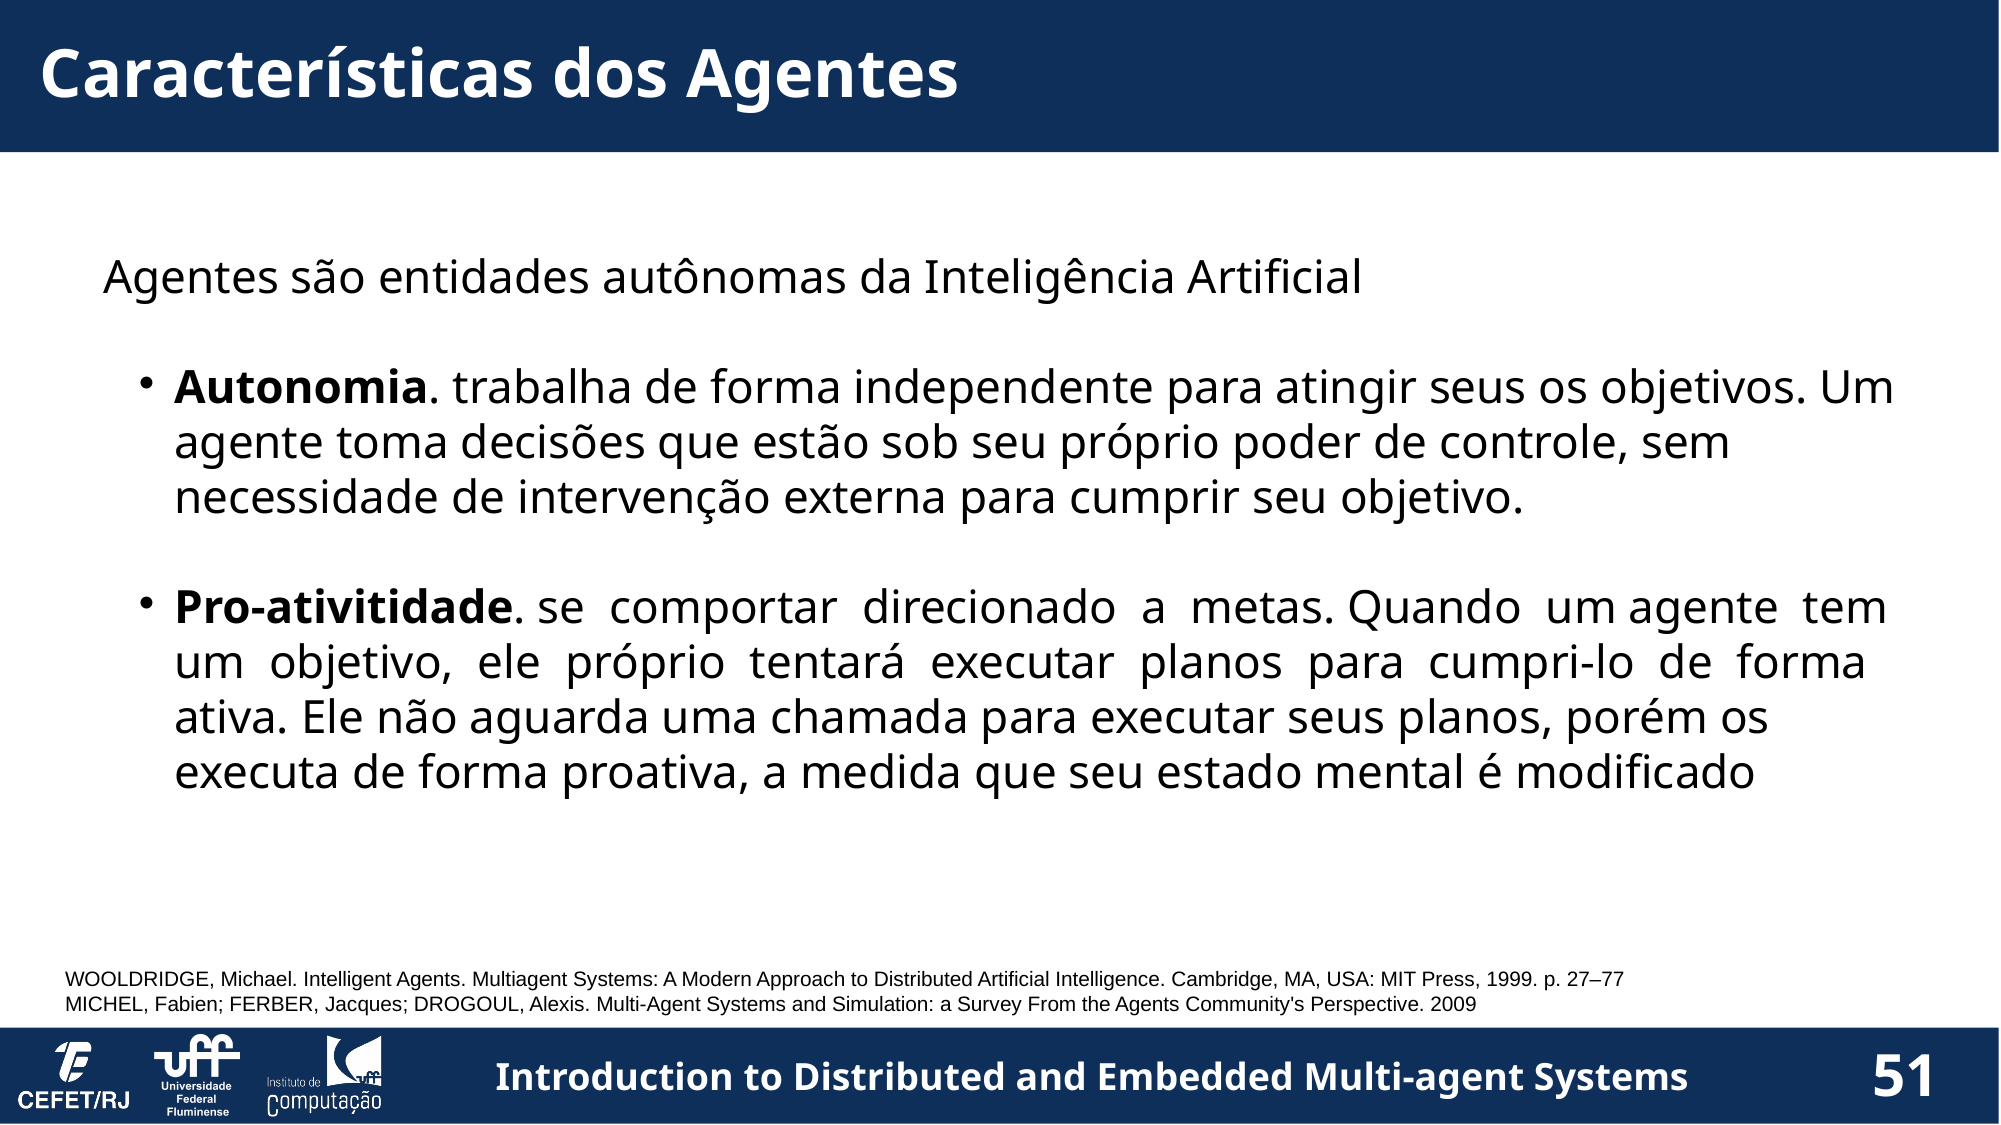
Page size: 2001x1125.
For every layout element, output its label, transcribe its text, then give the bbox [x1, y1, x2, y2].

picture [153, 1033, 241, 1121]
picture [18, 1021, 129, 1125]
text_box Características dos Agentes [25, 23, 1999, 119]
text_box WOOLDRIDGE, Michael. Intelligent Agents. Multiagent Systems: A Modern Approach to Distributed Artificial Intelligence. Cambridge, MA, USA: MIT Press, 1999. p. 27–77 MICHEL, Fabien; FERBER, Jacques; DROGOUL, Alexis. Multi-Agent Systems and Simulation: a Survey From the Agents Community's Perspective. 2009 [50, 958, 1969, 1024]
text_box Agentes são entidades autônomas da Inteligência Artificial Autonomia. trabalha de forma independente para atingir seus os objetivos. Um agente toma decisões que estão sob seu próprio poder de controle, sem necessidade de intervenção externa para cumprir seu objetivo. Pro-ativitidade. se comportar direcionado a metas. Quando um agente tem um objetivo, ele próprio tentará executar planos para cumpri-lo de forma ativa. Ele não aguarda uma chamada para executar seus planos, porém os executa de forma proativa, a medida que seu estado mental é modificado [88, 240, 1949, 806]
picture [265, 1033, 383, 1117]
